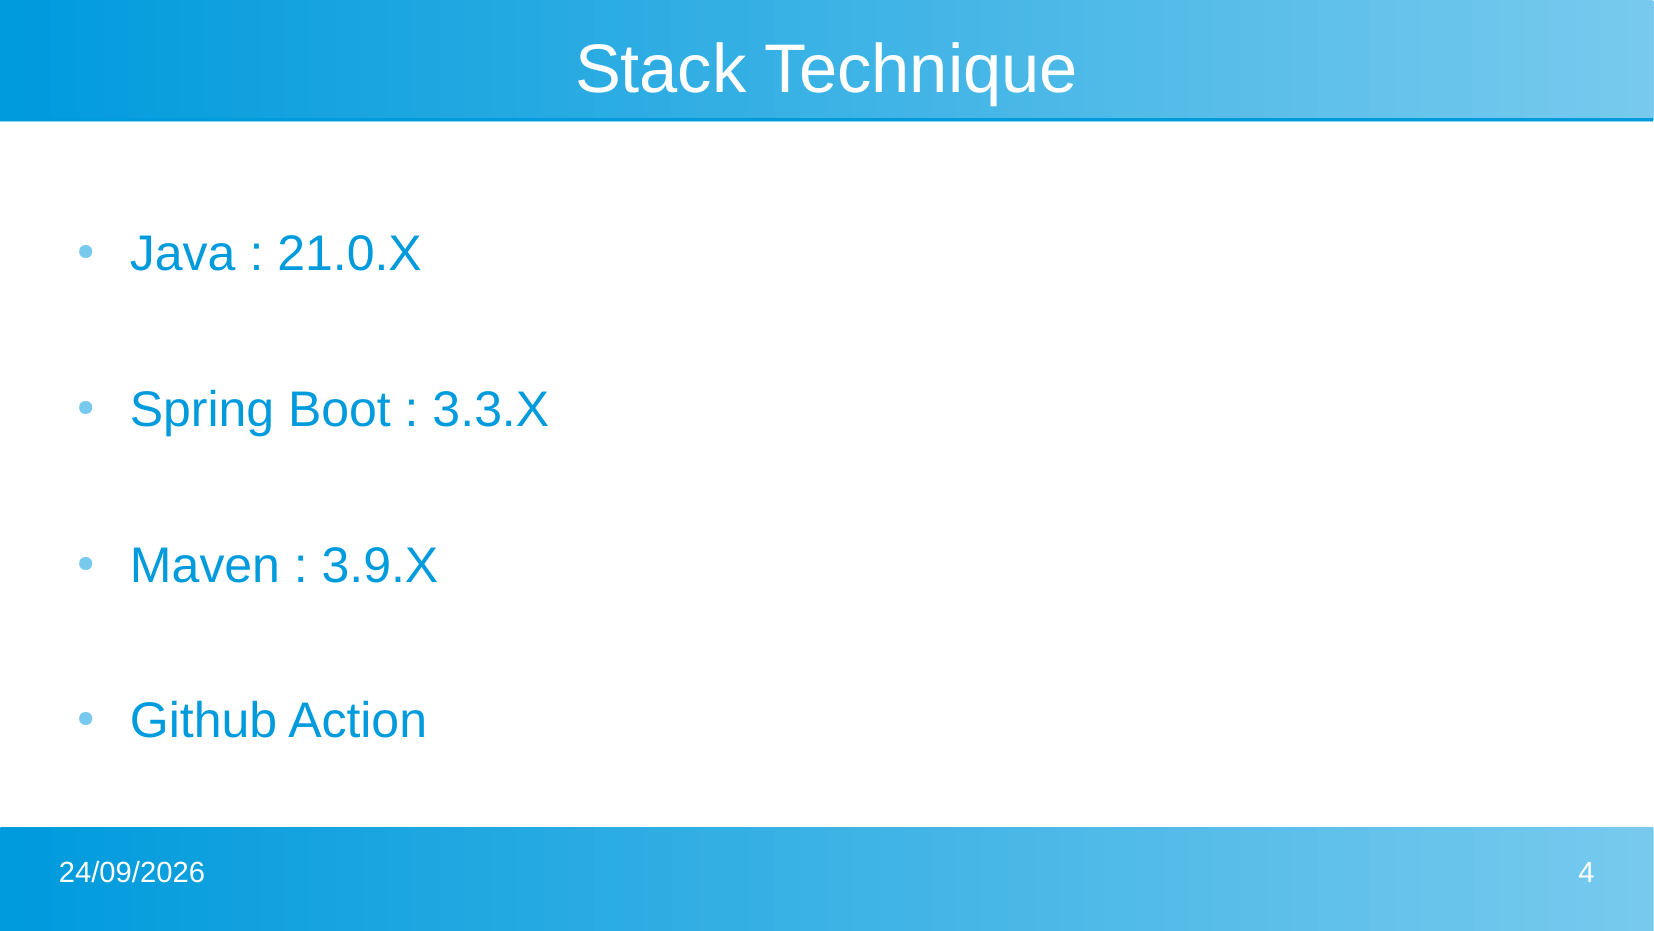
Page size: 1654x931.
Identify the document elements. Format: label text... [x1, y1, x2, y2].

list Java : 21.0.X Spring Boot : 3.3.X Maven : 3.9.X Github Action [59, 147, 1595, 739]
title Stack Technique [59, 29, 1595, 108]
